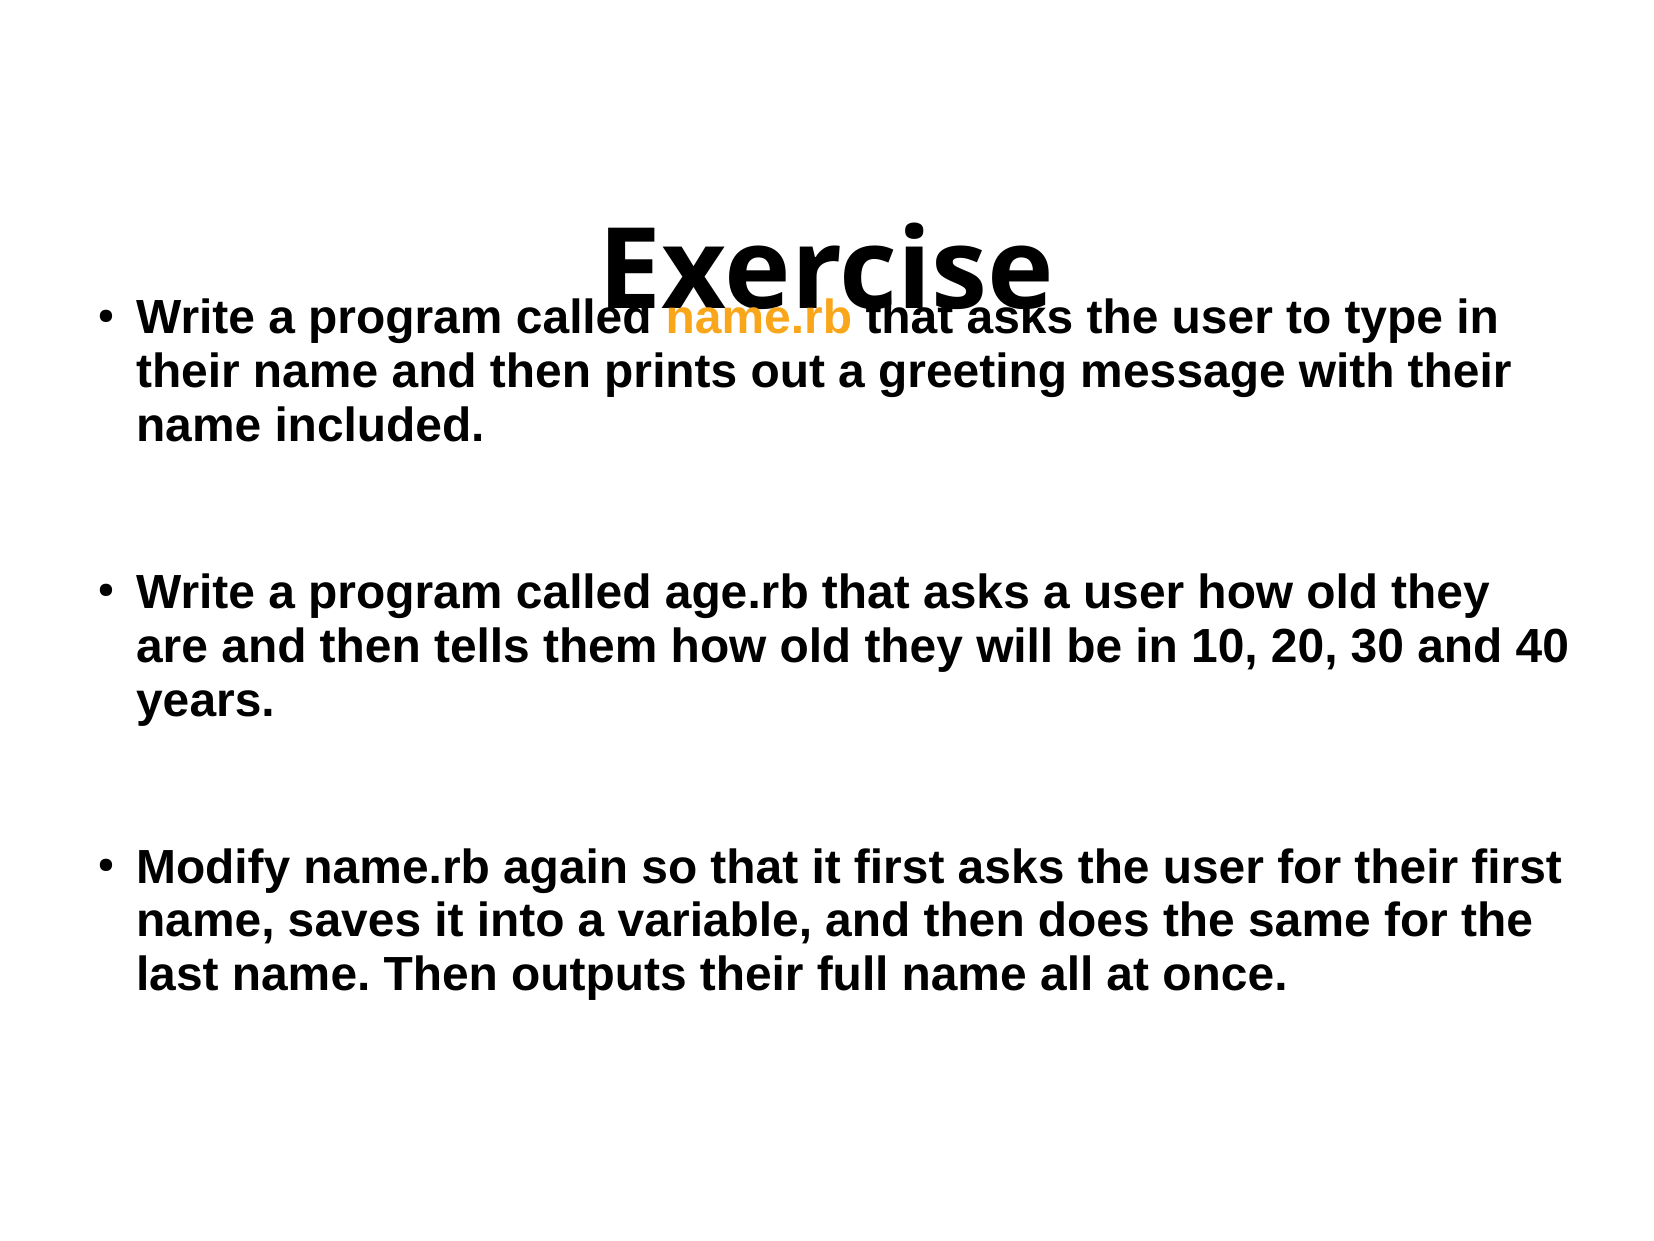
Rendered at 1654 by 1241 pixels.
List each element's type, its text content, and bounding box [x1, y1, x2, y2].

title Exercise [82, 161, 1571, 369]
list Write a program called name.rb that asks the user to type in their name and then prints out a greeting message with their name included. Write a program called age.rb that asks a user how old they are and then tells them how old they will be in 10, 20, 30 and 40 years. Modify name.rb again so that it first asks the user for their first name, saves it into a variable, and then does the same for the last name. Then outputs their full name all at once. [84, 290, 1574, 1010]
